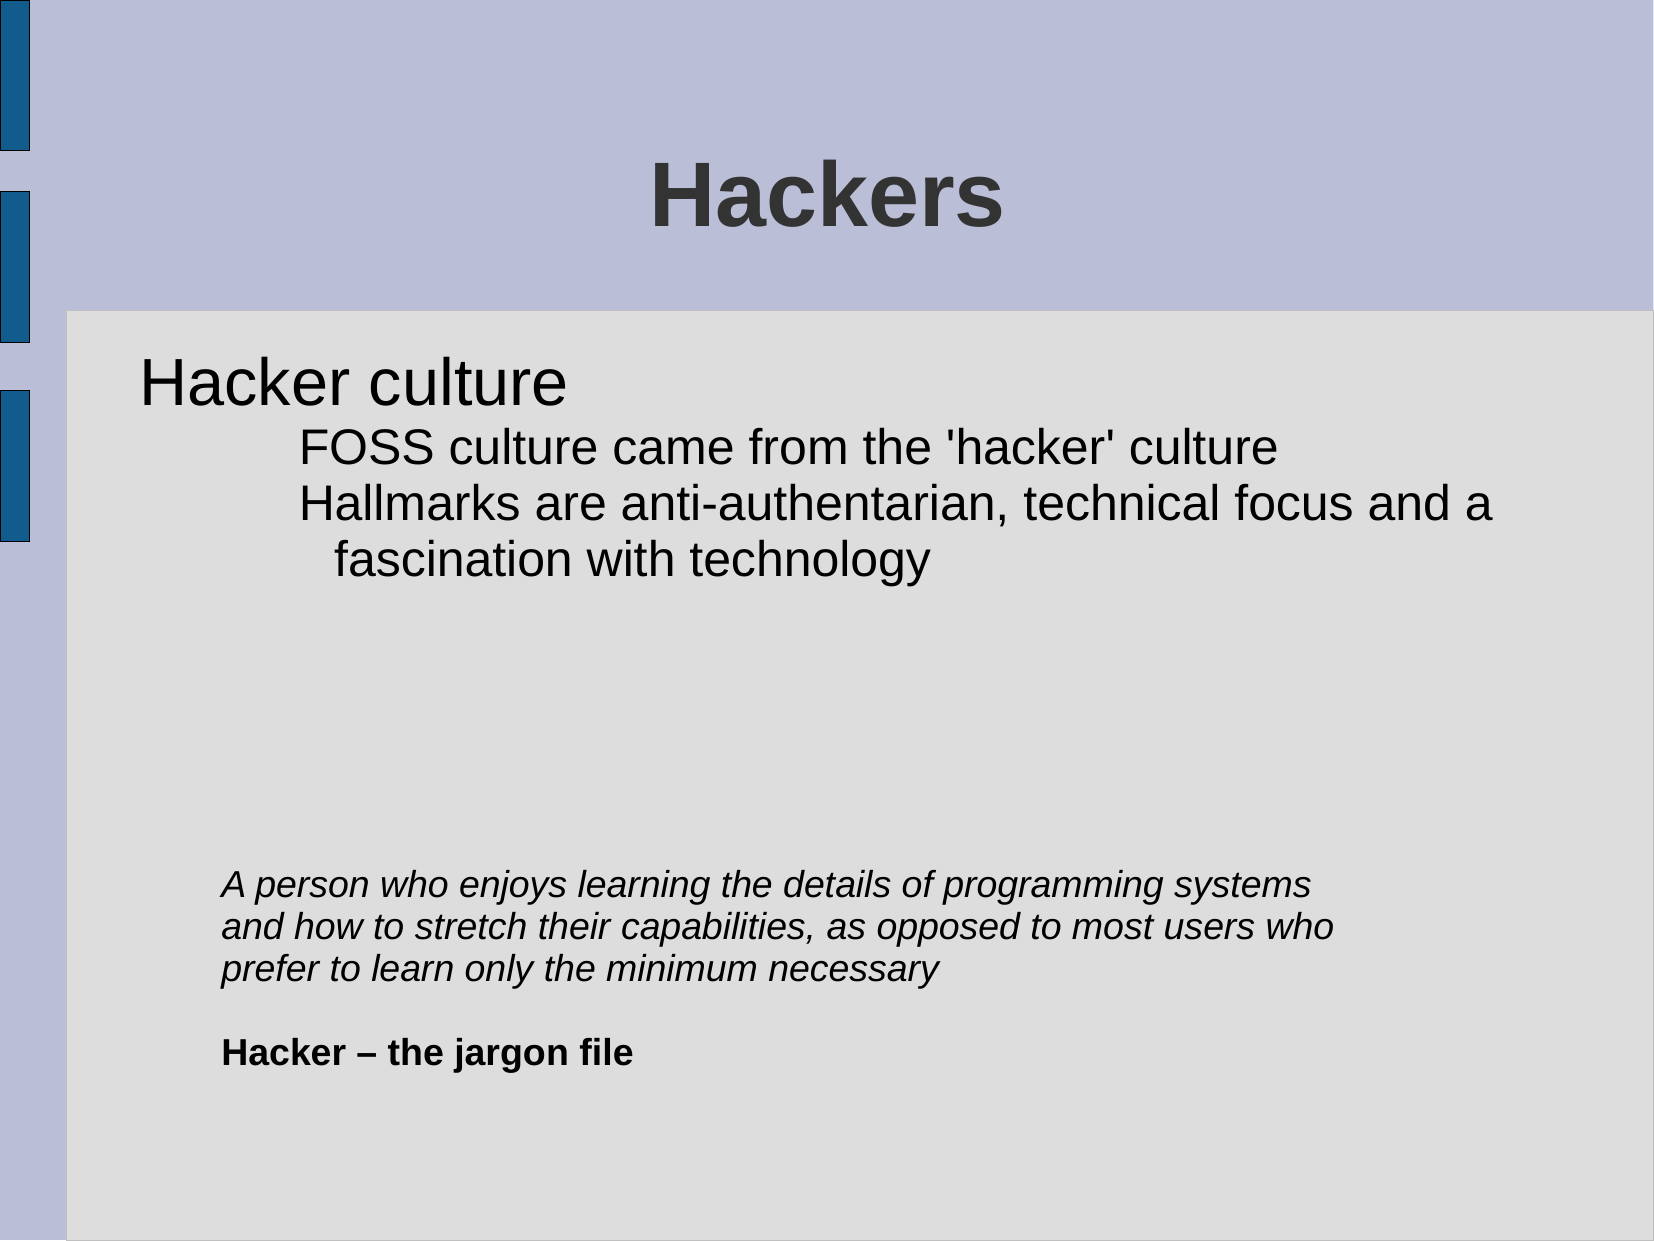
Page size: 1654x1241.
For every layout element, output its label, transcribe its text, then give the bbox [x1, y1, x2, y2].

title Hackers [121, 91, 1534, 299]
list Hacker culture FOSS culture came from the 'hacker' culture Hallmarks are anti-authentarian, technical focus and a fascination with technology [121, 344, 1534, 1112]
text_box A person who enjoys learning the details of programming systems and how to stretch their capabilities, as opposed to most users who prefer to learn only the minimum necessary Hacker – the jargon file [206, 856, 1388, 1082]
